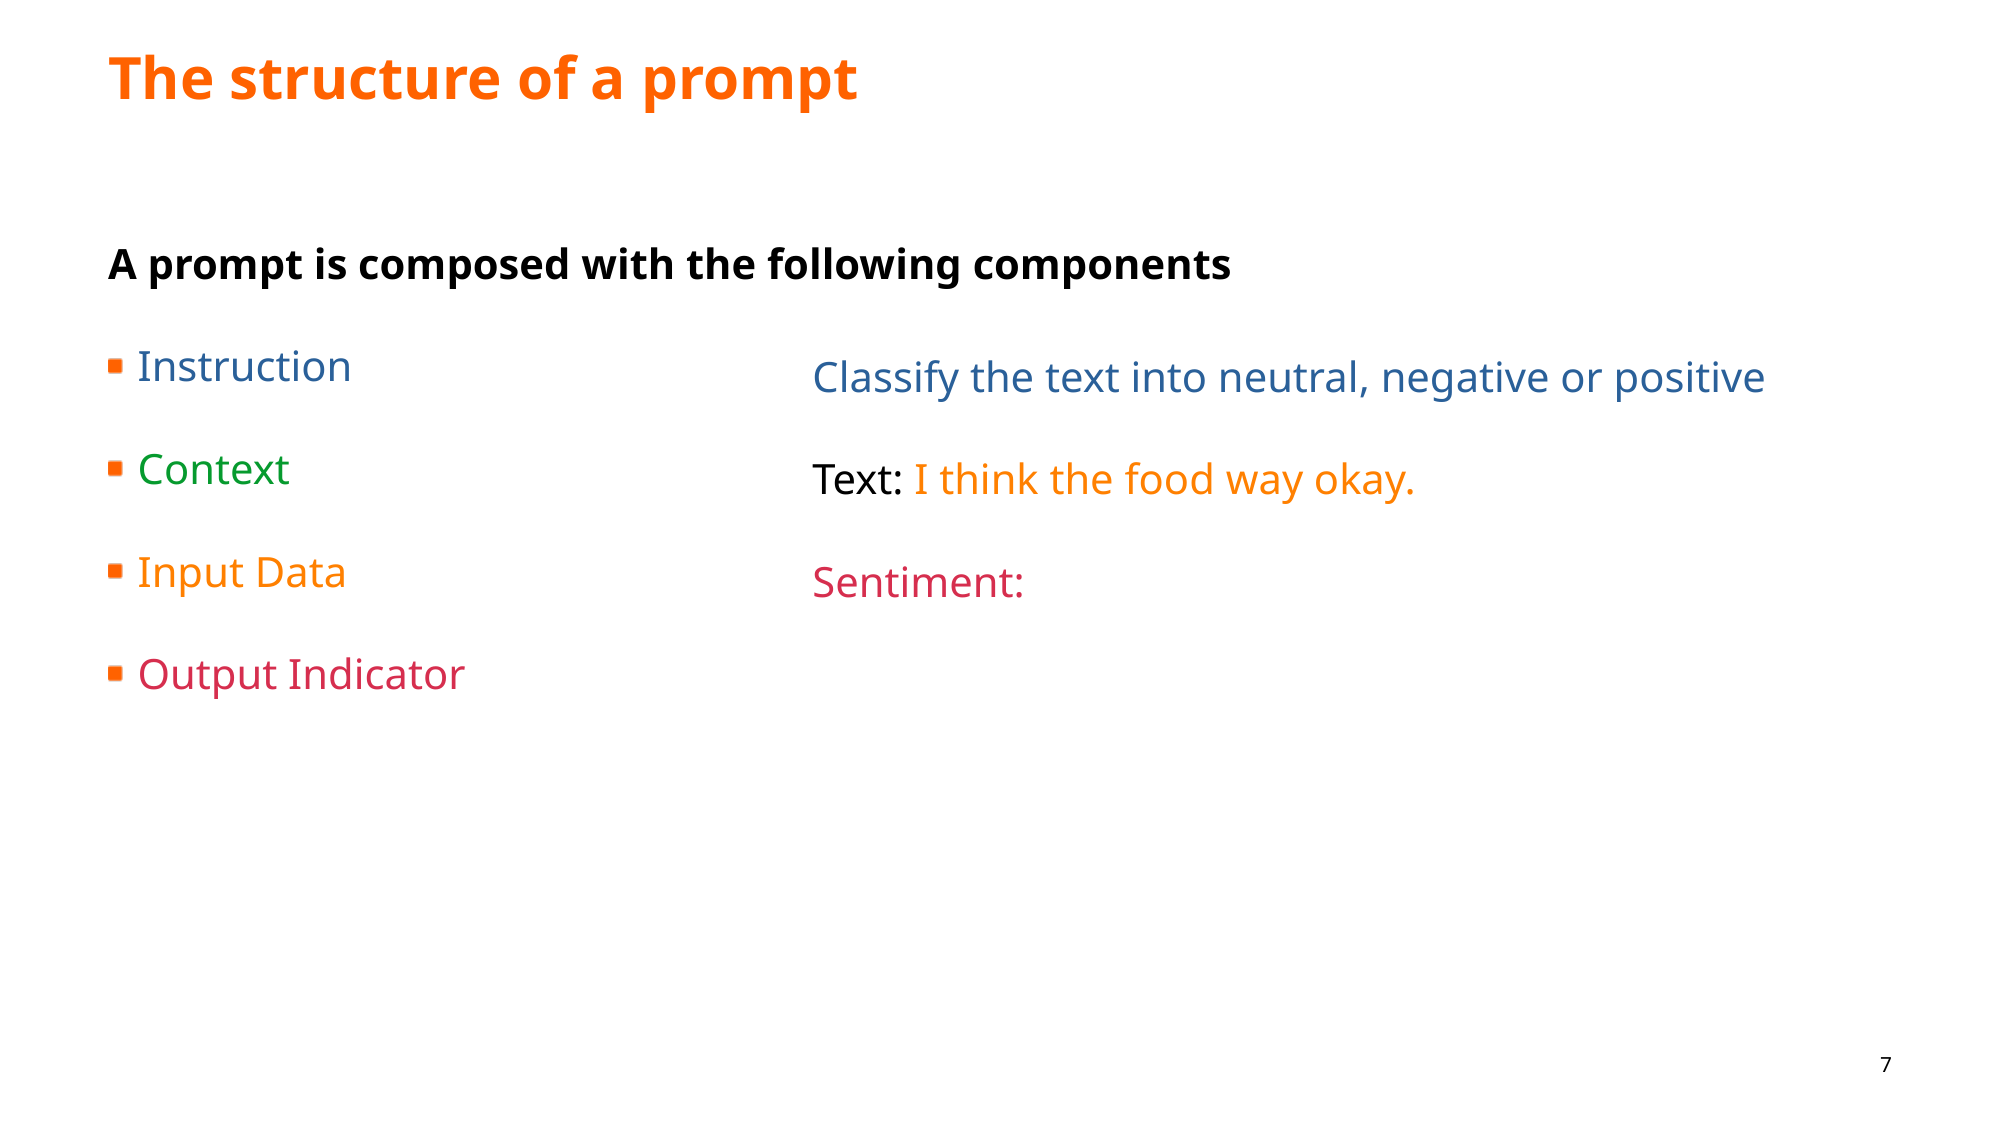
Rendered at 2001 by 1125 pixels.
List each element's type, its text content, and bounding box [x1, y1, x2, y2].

list Classify the text into neutral, negative or positive Text: I think the food way okay. Sentiment: [812, 299, 1801, 601]
slide_number <number> [1810, 1050, 1892, 1082]
list A prompt is composed with the following components Instruction Context Input Data Output Indicator [108, 187, 1893, 1017]
title The structure of a prompt [108, 53, 1893, 187]
